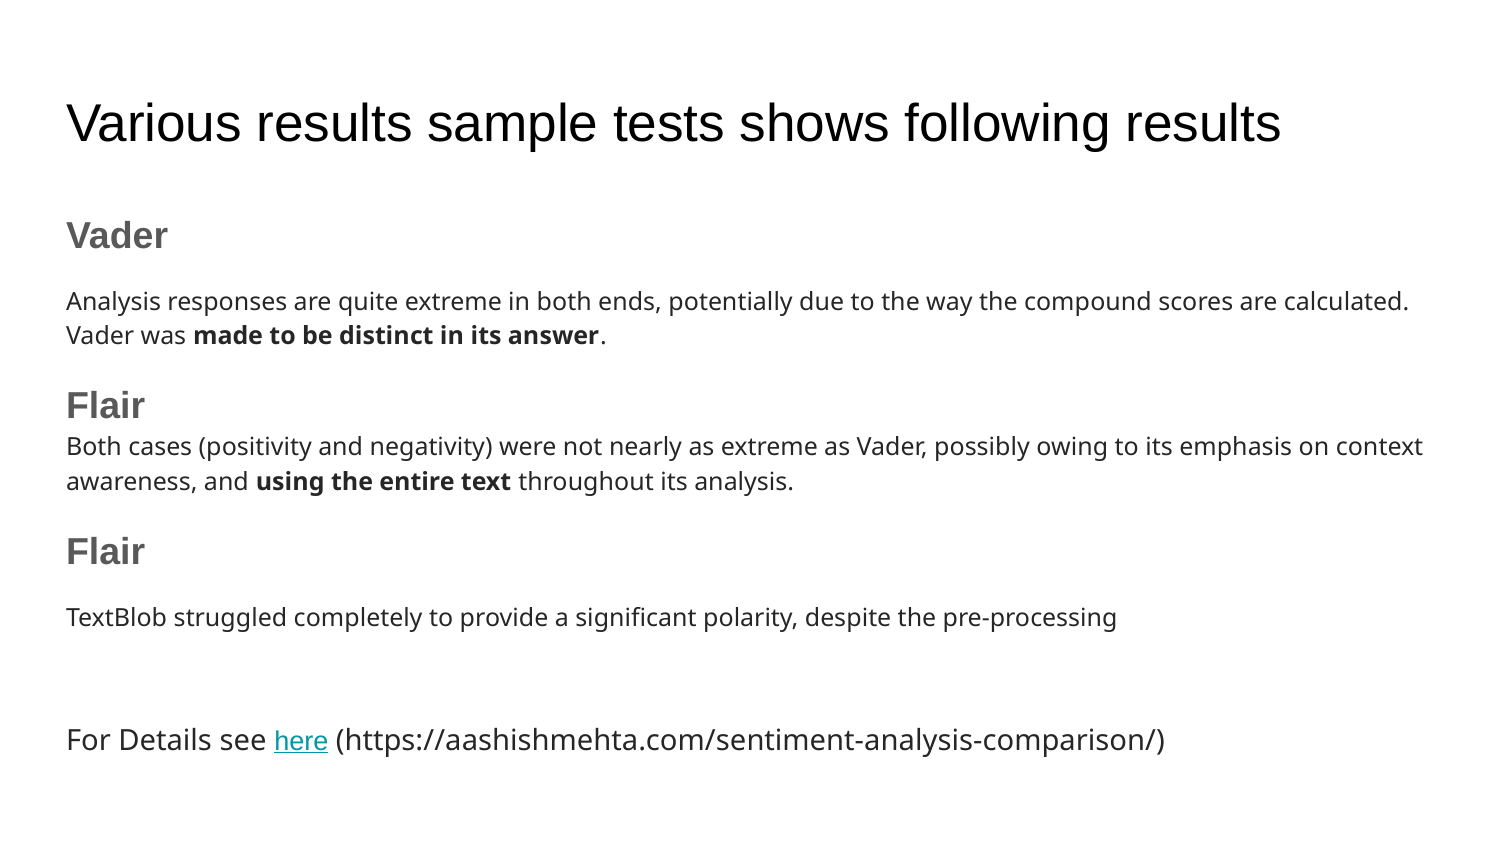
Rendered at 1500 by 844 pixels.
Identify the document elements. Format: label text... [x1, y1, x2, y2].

list Vader Analysis responses are quite extreme in both ends, potentially due to the way the compound scores are calculated. Vader was made to be distinct in its answer. Flair Both cases (positivity and negativity) were not nearly as extreme as Vader, possibly owing to its emphasis on context awareness, and using the entire text throughout its analysis. Flair TextBlob struggled completely to provide a significant polarity, despite the pre-processing For Details see here (https://aashishmehta.com/sentiment-analysis-comparison/) [51, 189, 1449, 806]
title Various results sample tests shows following results [51, 72, 1449, 167]
